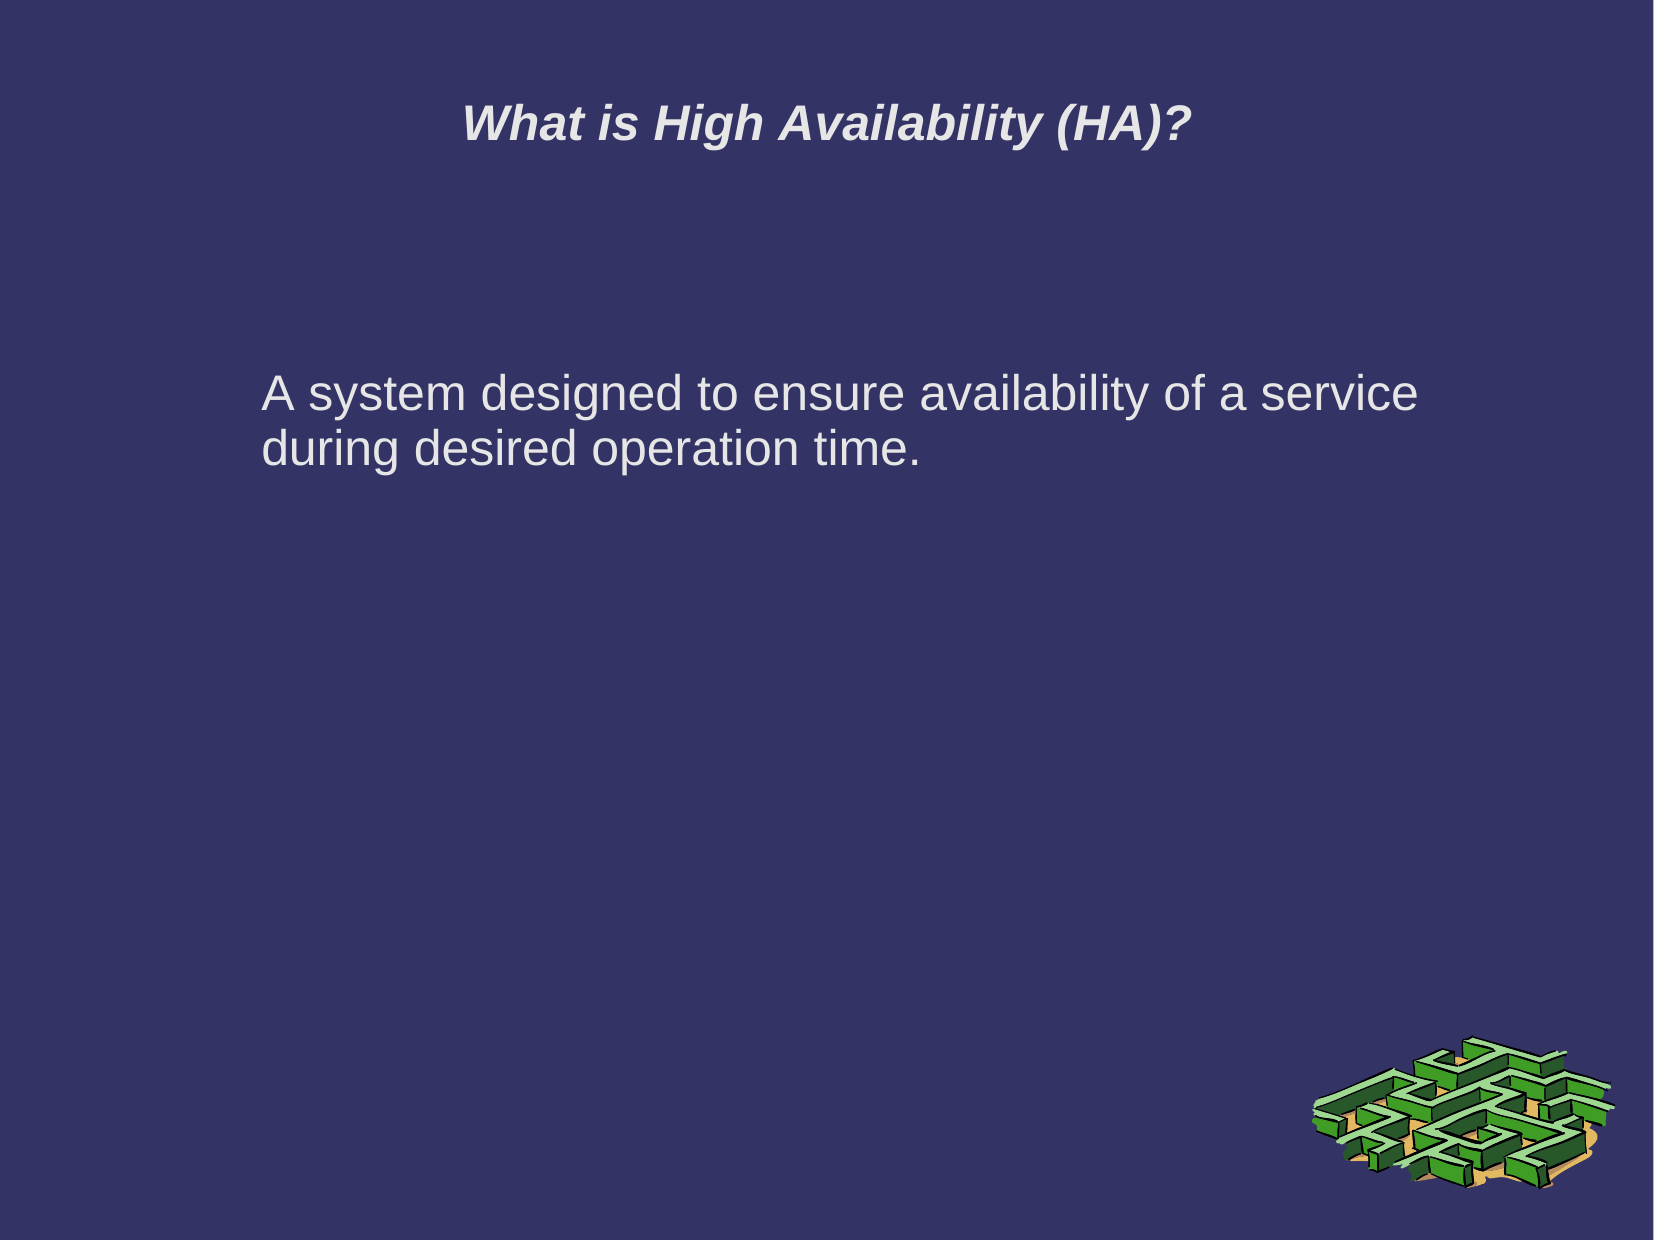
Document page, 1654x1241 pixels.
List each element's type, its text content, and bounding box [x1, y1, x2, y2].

list A system designed to ensure availability of a service during desired operation time. [178, 364, 1570, 811]
title What is High Availability (HA)? [121, 19, 1534, 227]
